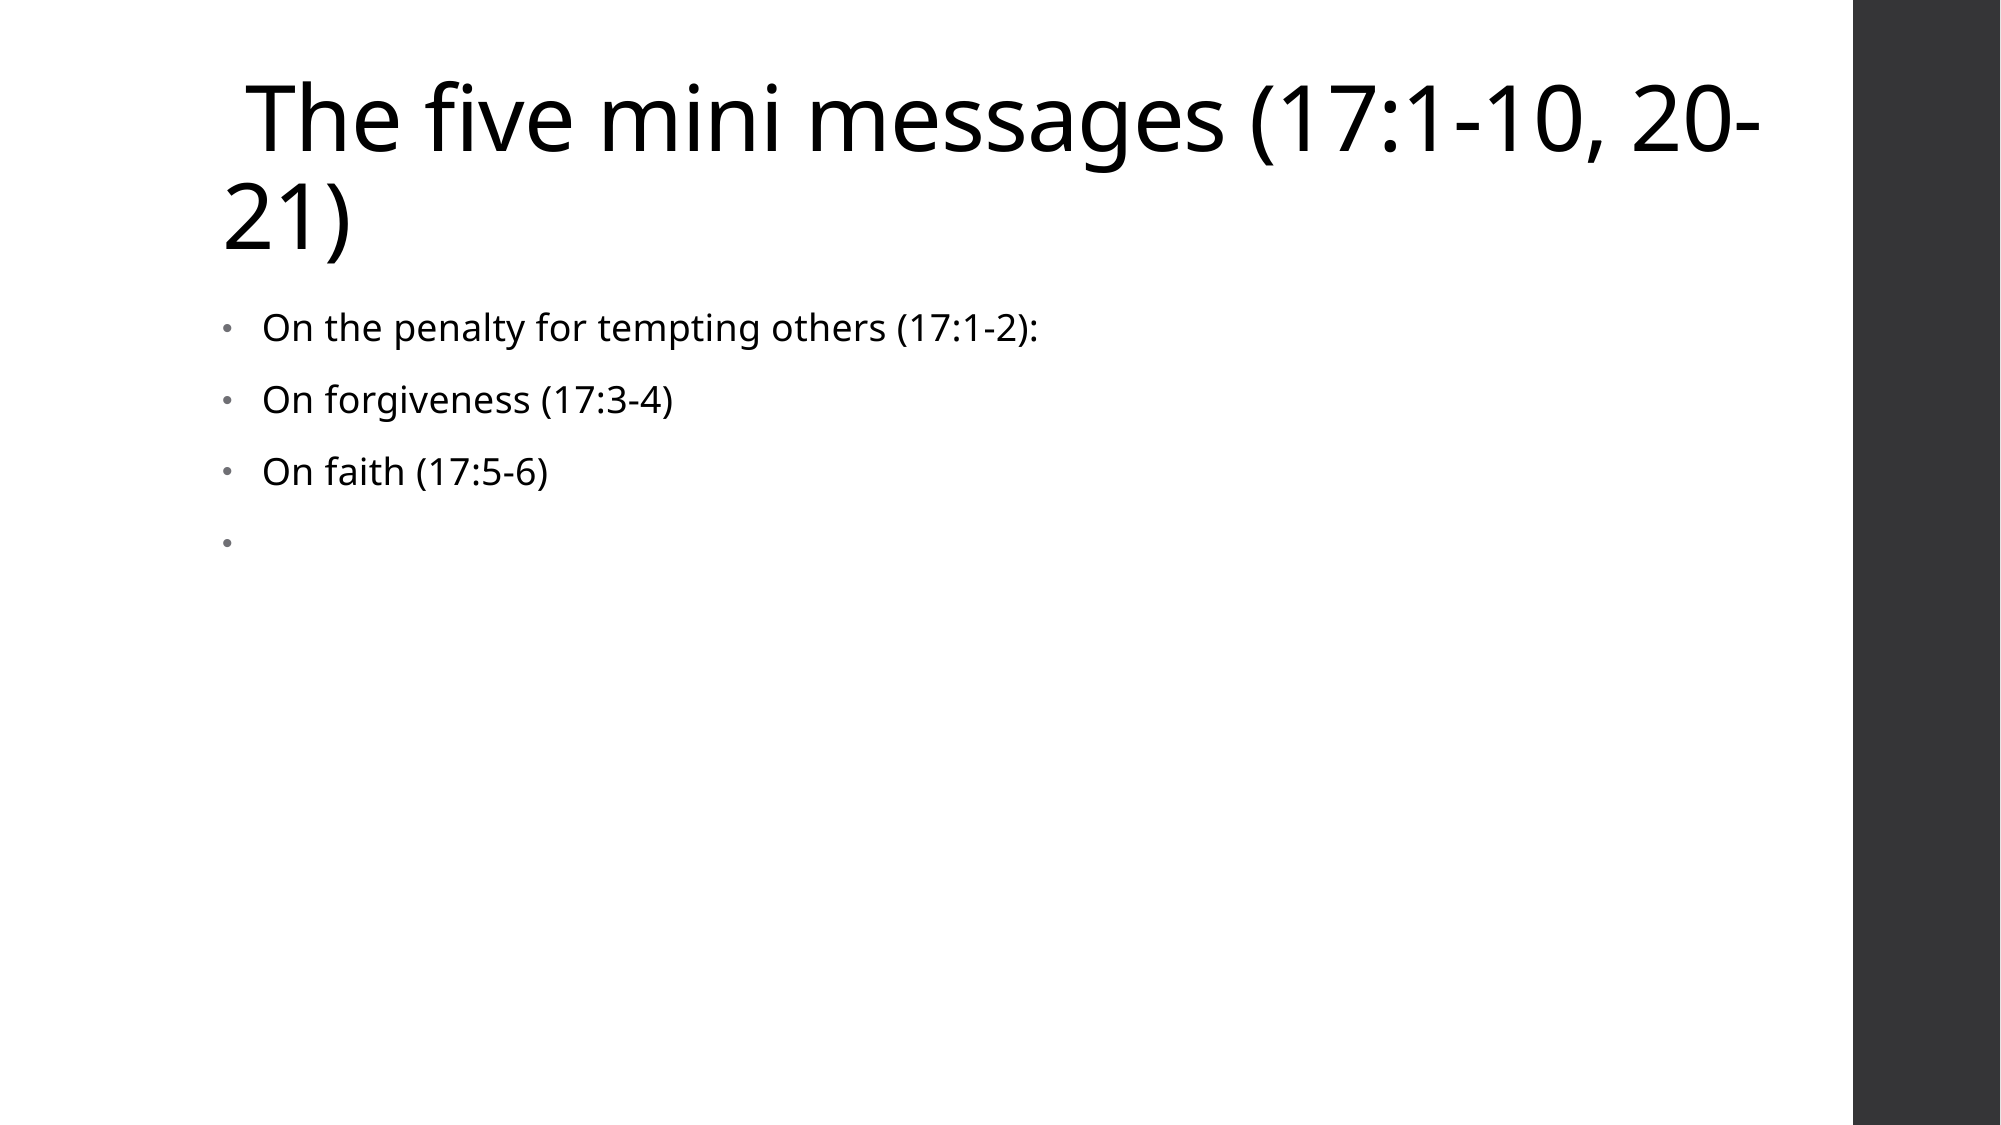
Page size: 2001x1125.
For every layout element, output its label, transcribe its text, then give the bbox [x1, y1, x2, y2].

title The five mini messages (17:1-10, 20-21) [206, 60, 1797, 278]
list On the penalty for tempting others (17:1-2): On forgiveness (17:3-4) On faith (17:5-6) [206, 299, 1617, 1014]
